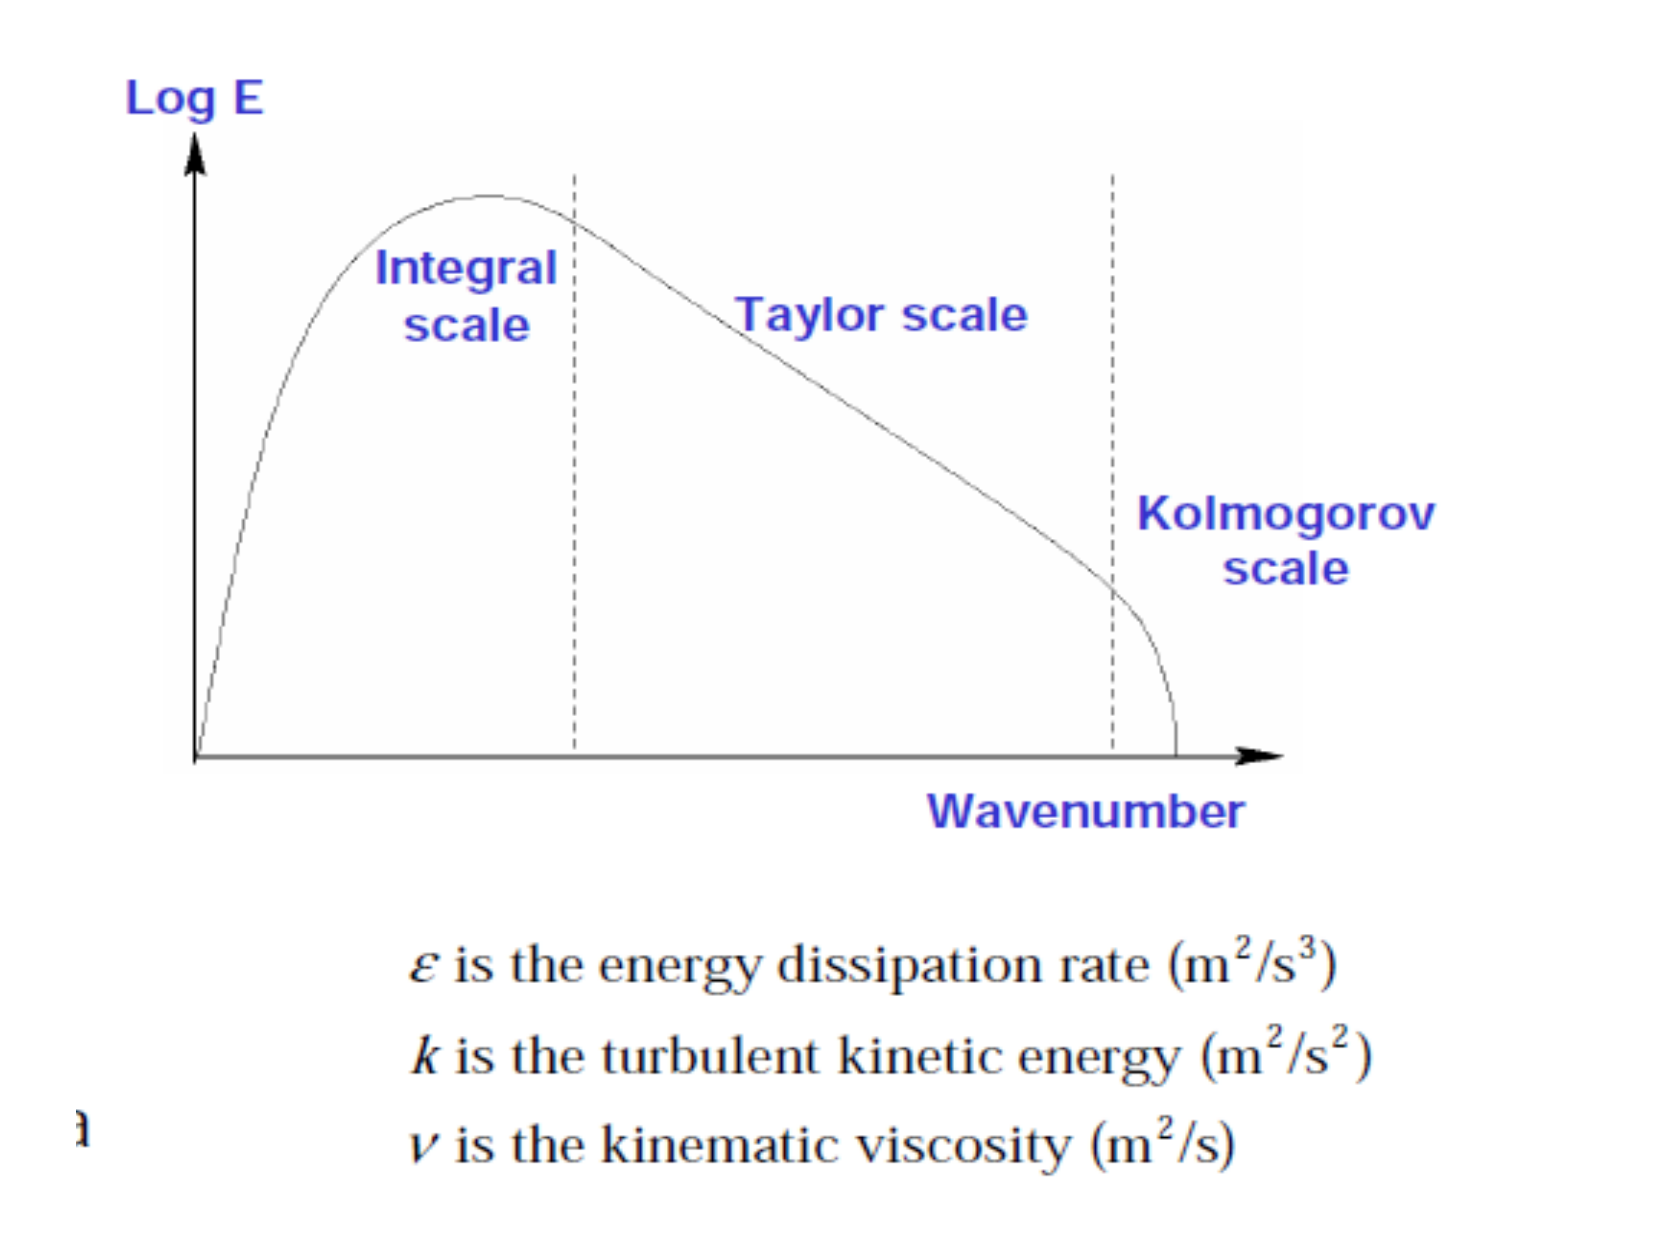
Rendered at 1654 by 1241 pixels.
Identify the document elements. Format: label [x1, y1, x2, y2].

picture [76, 23, 1518, 1205]
